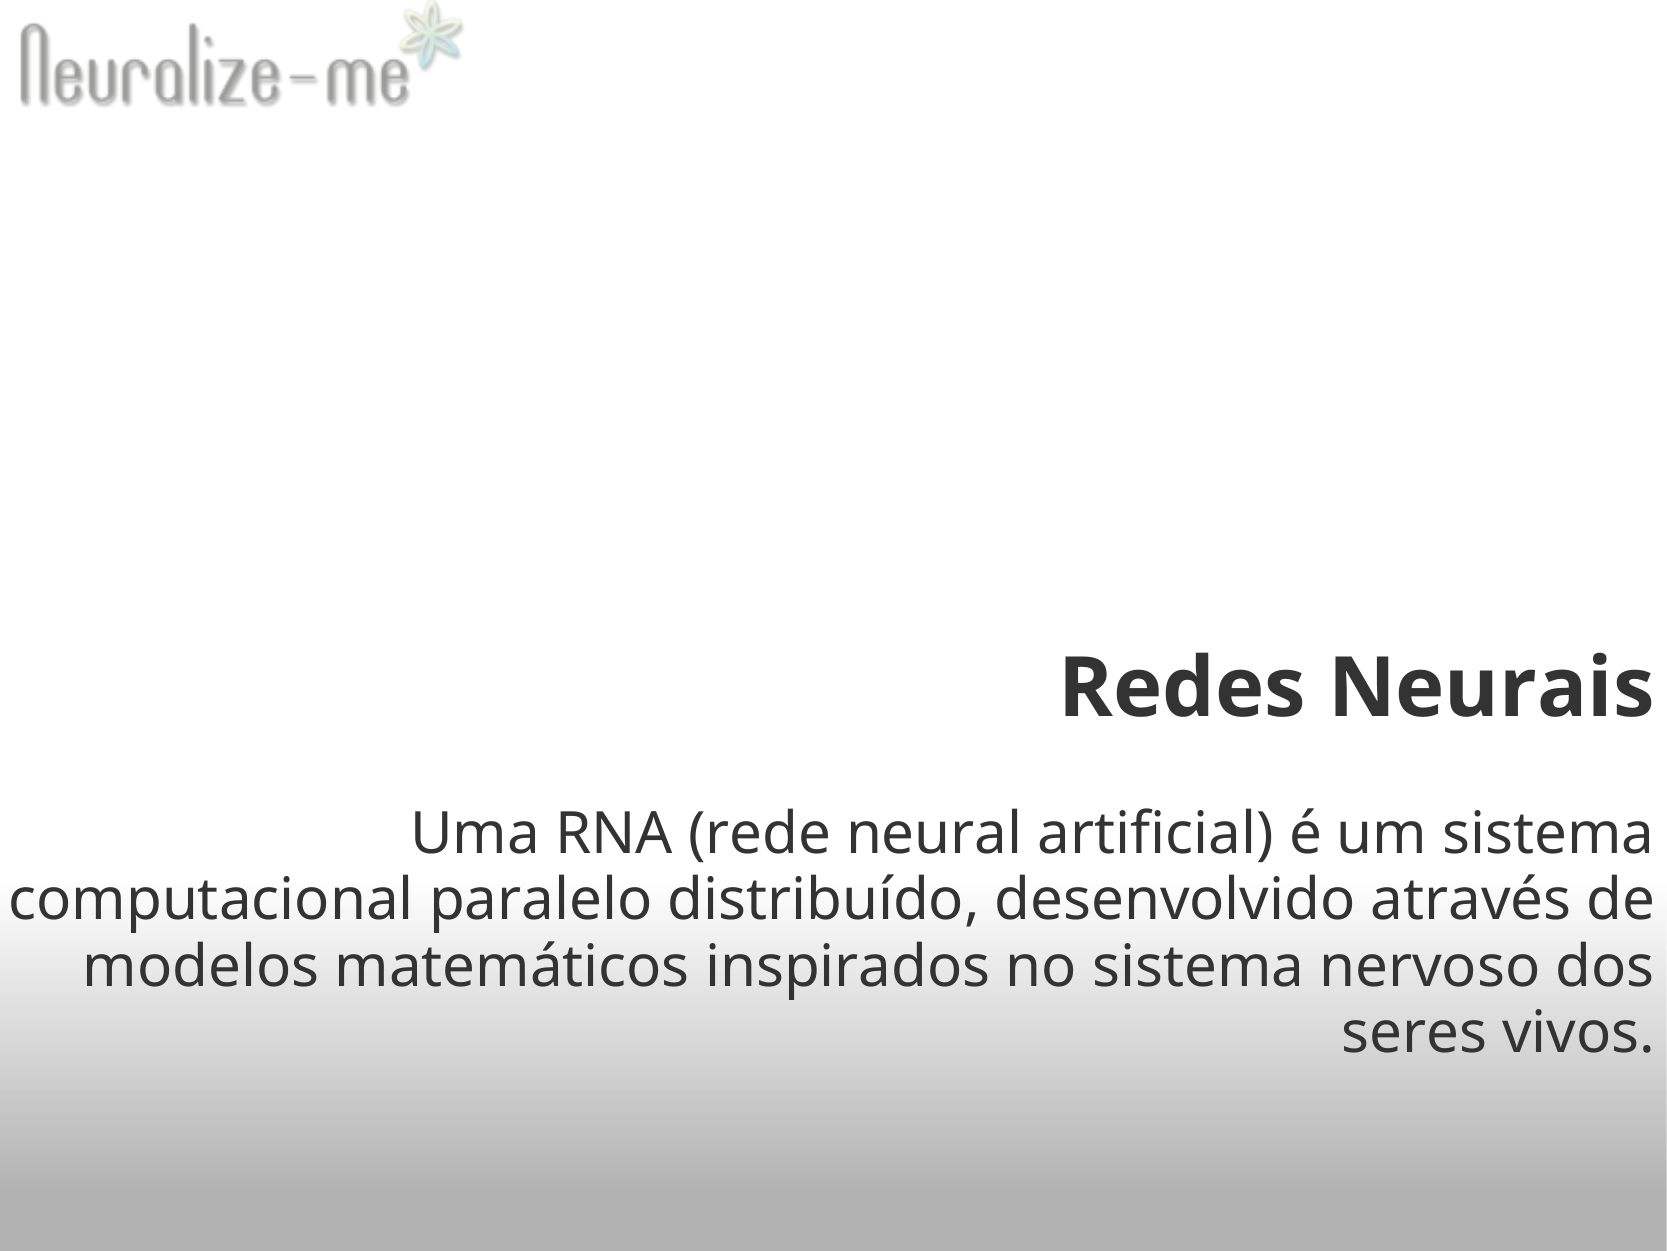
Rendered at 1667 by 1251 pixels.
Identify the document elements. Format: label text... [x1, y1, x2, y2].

title Redes Neurais Uma RNA (rede neural artificial) é um sistema computacional paralelo distribuído, desenvolvido através de modelos matemáticos inspirados no sistema nervoso dos seres vivos. [0, 640, 1655, 1251]
picture [0, 0, 1667, 1251]
